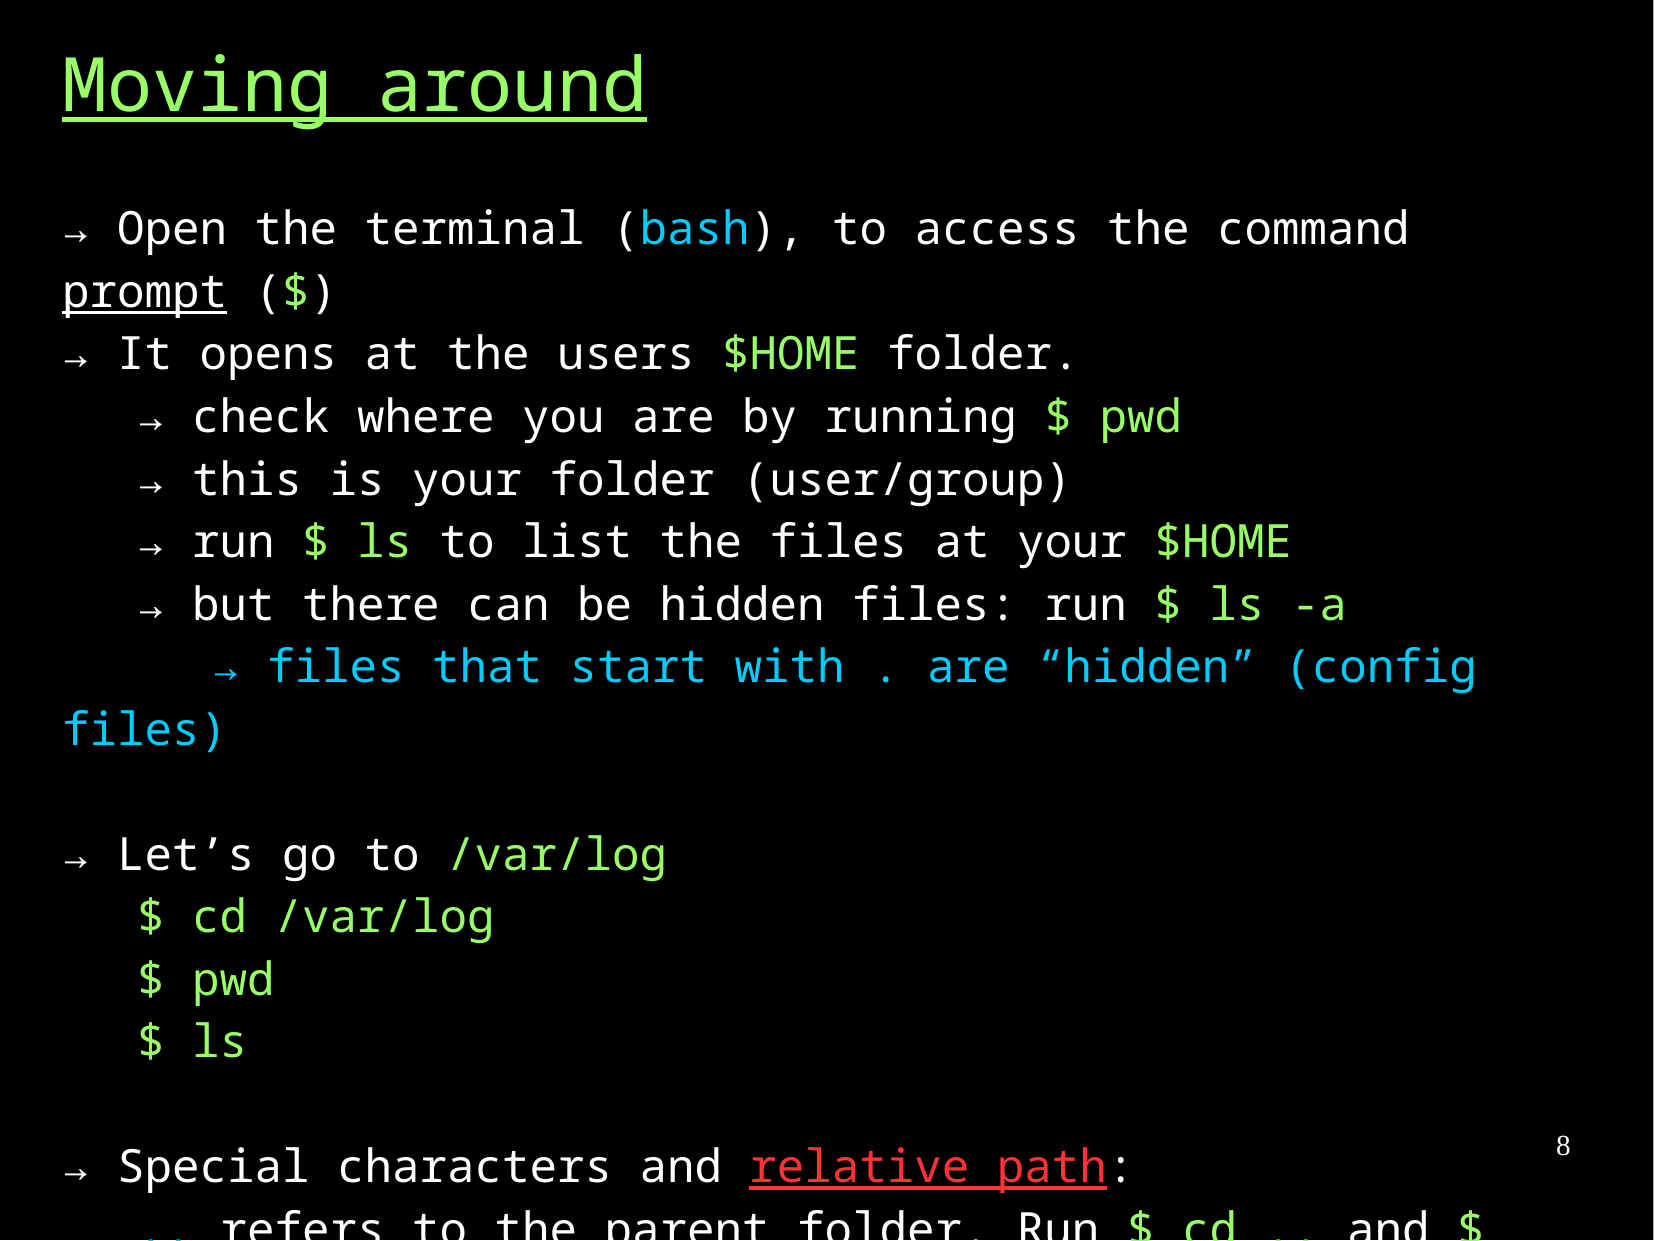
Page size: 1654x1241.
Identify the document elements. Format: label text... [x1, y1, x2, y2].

text_box Moving around → Open the terminal (bash), to access the command prompt ($) → It opens at the users $HOME folder. → check where you are by running $ pwd → this is your folder (user/group) → run $ ls to list the files at your $HOME → but there can be hidden files: run $ ls -a → files that start with . are “hidden” (config files) → Let’s go to /var/log $ cd /var/log $ pwd $ ls → Special characters and relative path: .. refers to the parent folder. Run $ cd .. and $ pwd ~ is a shortcut to $HOME. Run $ cd ~ and $ pwd . is the current folder. Useful to copy files, etc… example: $ cp /etc/ssh/ssh_config . → Tip: Use TAB to autocomplete commands and file names [47, 23, 1607, 1182]
